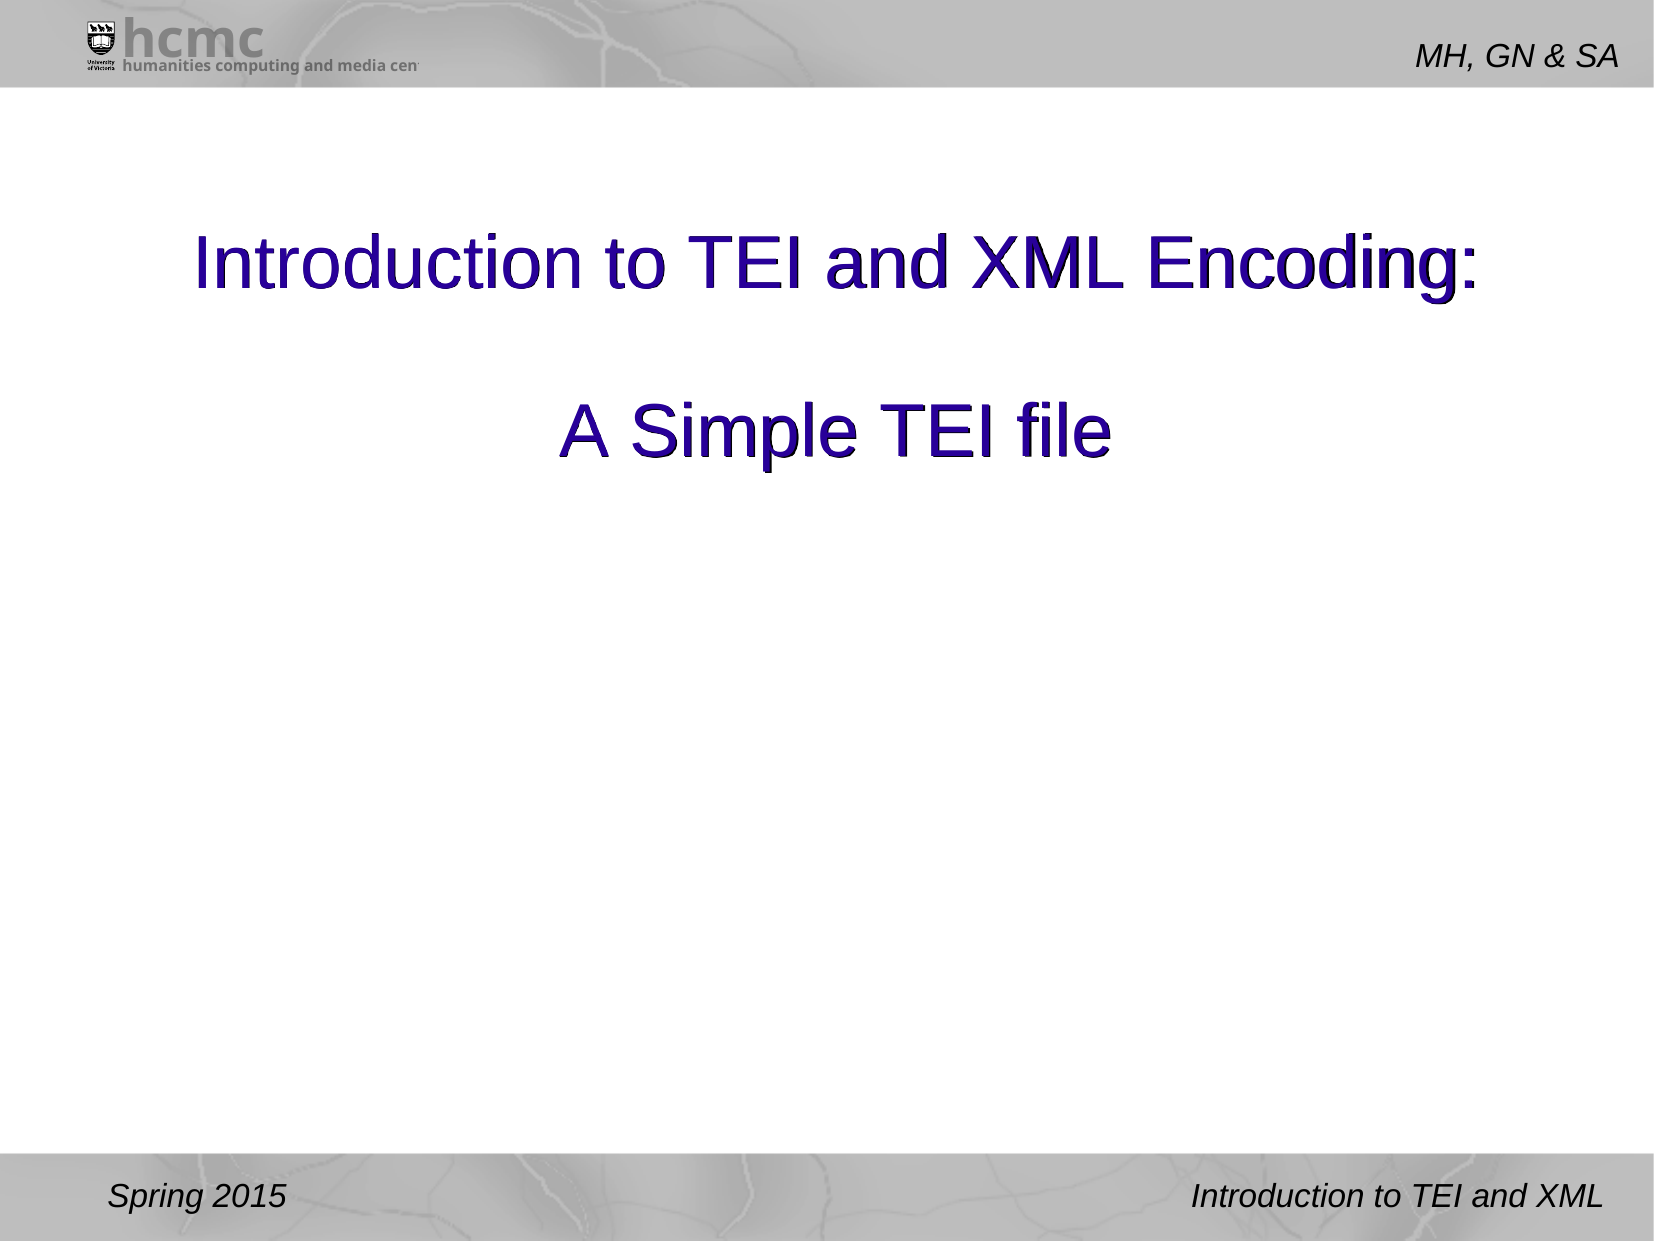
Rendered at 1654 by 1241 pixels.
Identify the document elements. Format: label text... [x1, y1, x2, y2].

title Introduction to TEI and XML Encoding: A Simple TEI file [127, 220, 1546, 473]
picture [0, 0, 1654, 1241]
